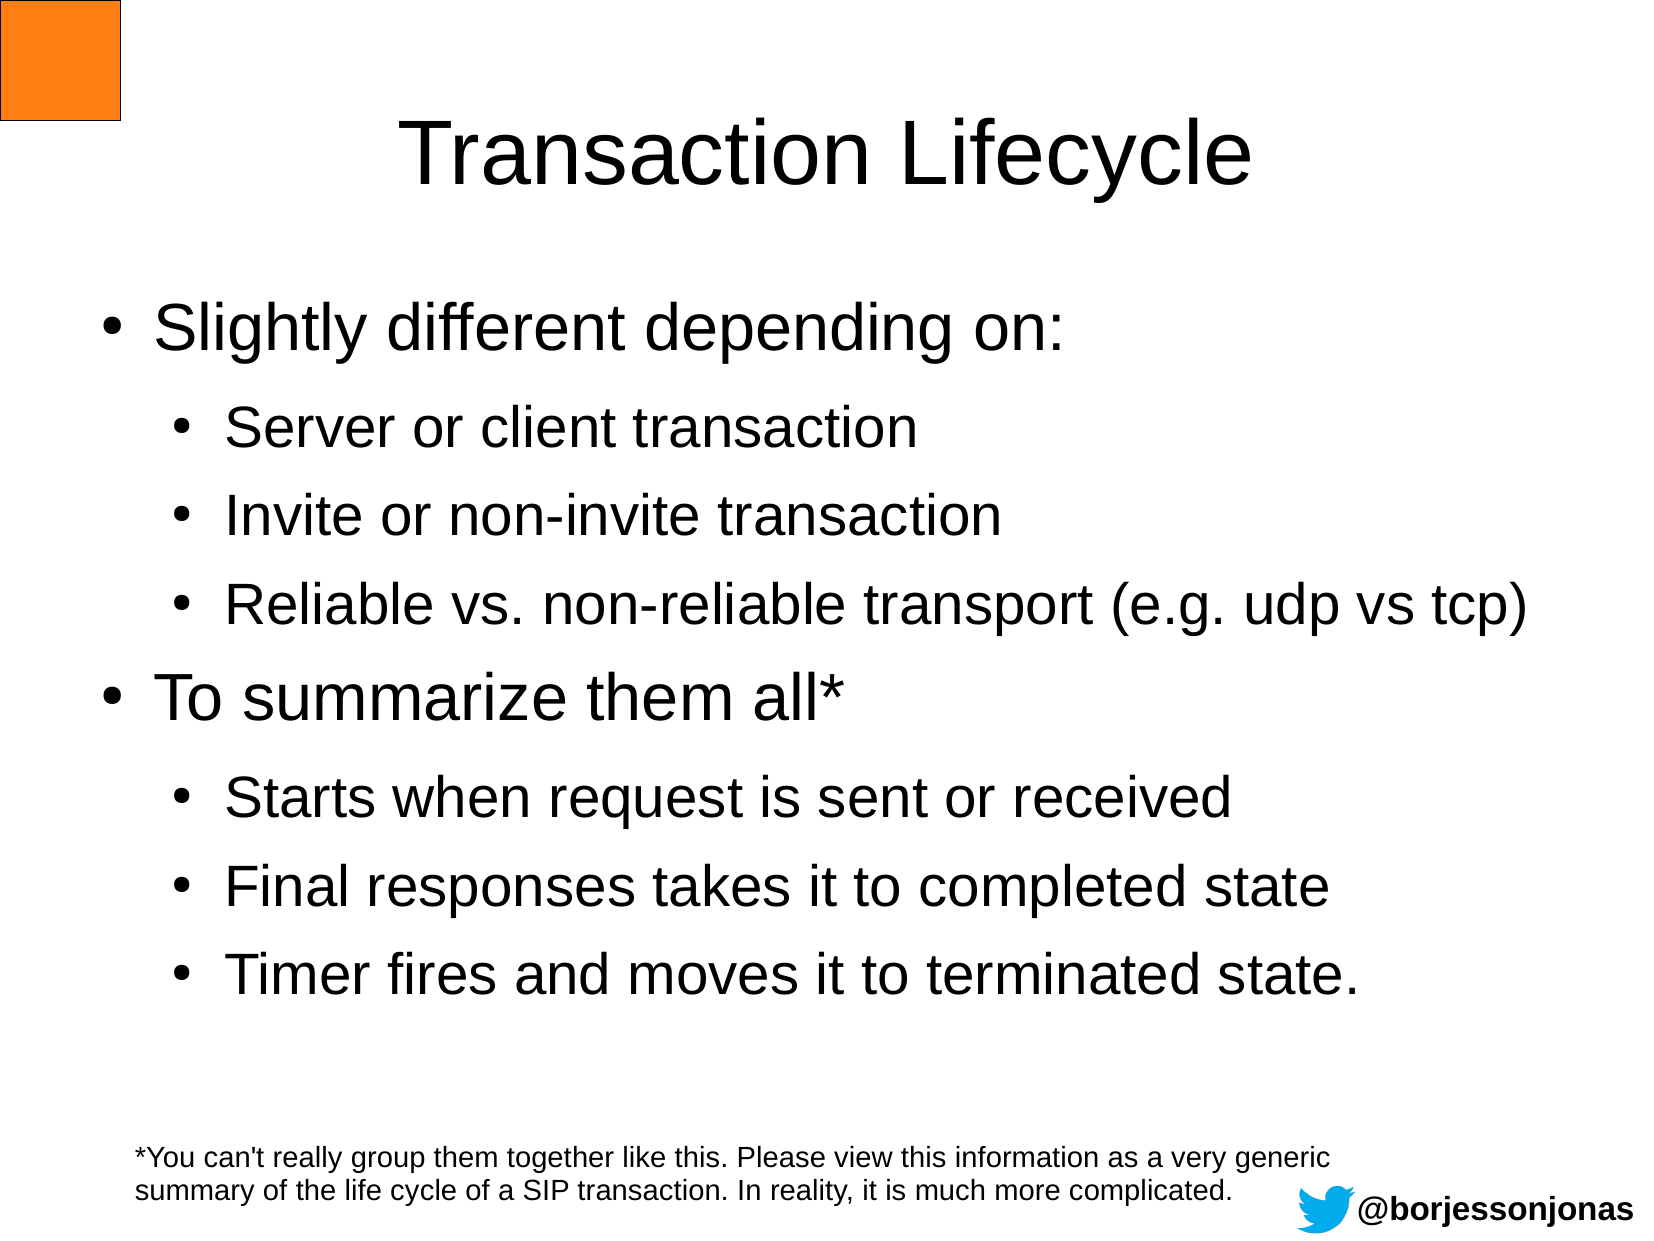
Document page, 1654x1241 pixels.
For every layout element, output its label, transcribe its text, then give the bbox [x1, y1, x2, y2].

picture [1277, 1160, 1375, 1241]
title Transaction Lifecycle [82, 49, 1571, 257]
text_box *You can't really group them together like this. Please view this information as a very generic summary of the life cycle of a SIP transaction. In reality, it is much more complicated. [120, 1134, 1357, 1215]
list Slightly different depending on: Server or client transaction Invite or non-invite transaction Reliable vs. non-reliable transport (e.g. udp vs tcp) To summarize them all* Starts when request is sent or received Final responses takes it to completed state Timer fires and moves it to terminated state. [82, 290, 1571, 1109]
